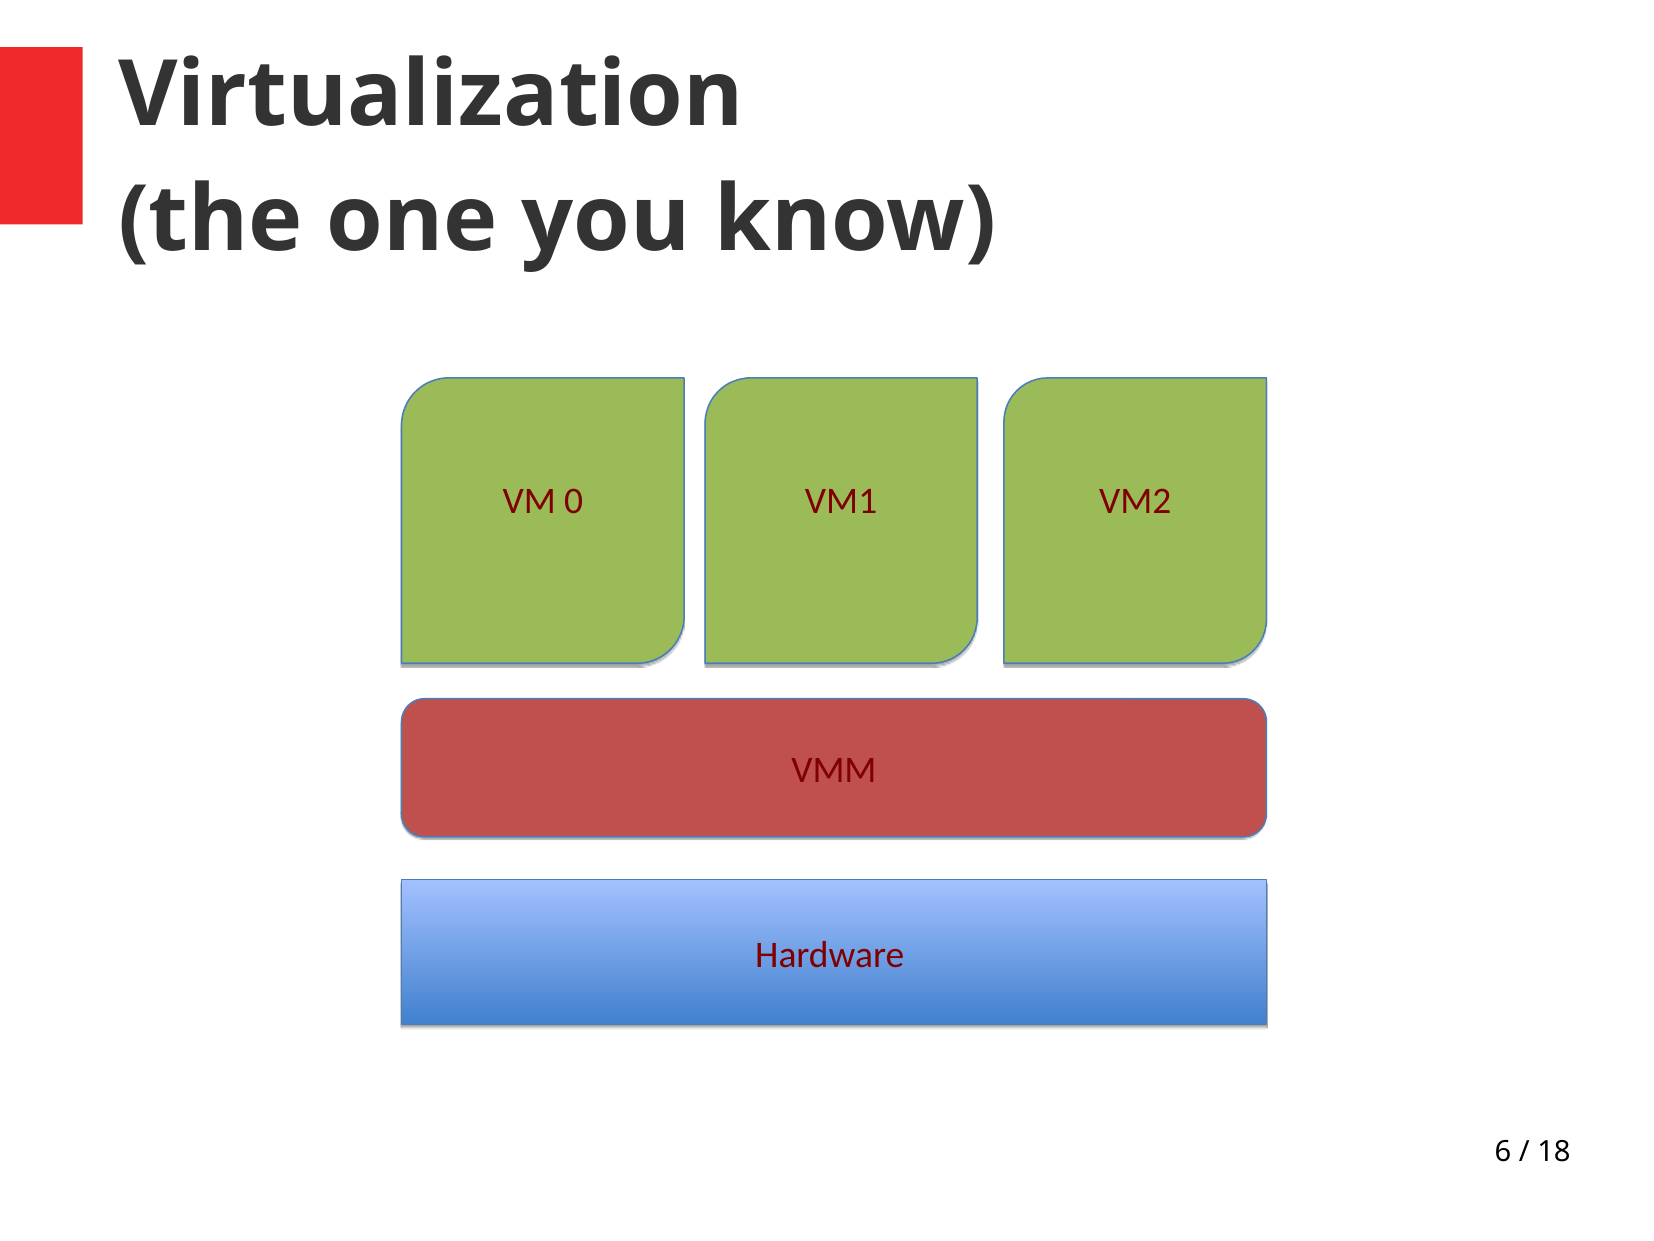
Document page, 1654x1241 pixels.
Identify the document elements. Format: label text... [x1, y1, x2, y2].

text_box VMM [401, 698, 1267, 837]
title Virtualization (the one you know) [118, 17, 1571, 289]
text_box VM 0 [401, 377, 685, 664]
text_box VM2 [1003, 377, 1267, 664]
text_box VM1 [705, 377, 978, 664]
text_box Hardware [401, 879, 1267, 1025]
